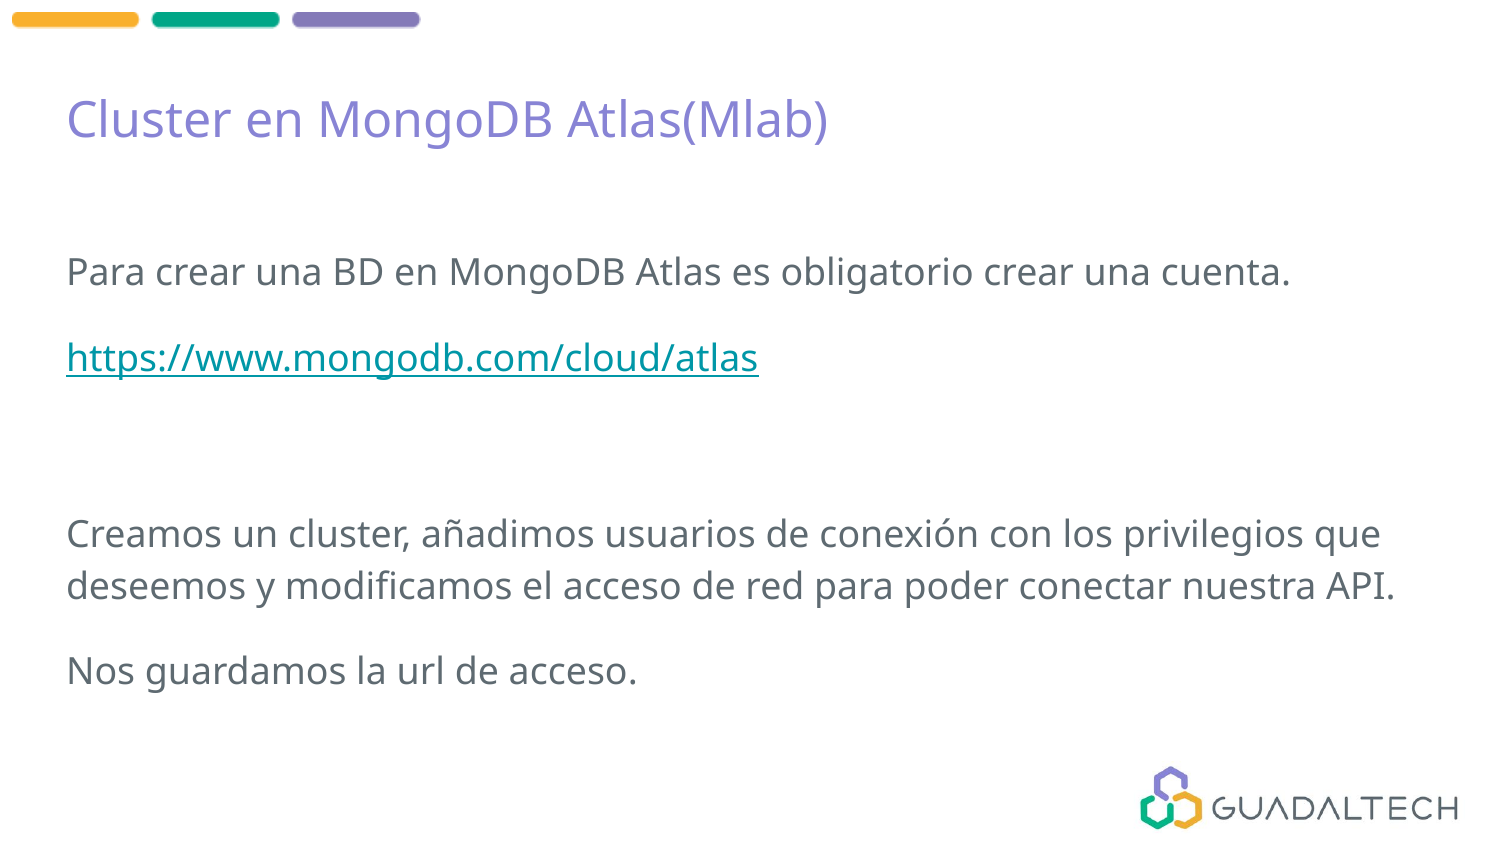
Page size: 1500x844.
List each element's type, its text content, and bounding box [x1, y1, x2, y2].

list Para crear una BD en MongoDB Atlas es obligatorio crear una cuenta. https://www.mongodb.com/cloud/atlas Creamos un cluster, añadimos usuarios de conexión con los privilegios que deseemos y modificamos el acceso de red para poder conectar nuestra API. Nos guardamos la url de acceso. [51, 226, 1449, 787]
picture [1124, 761, 1473, 834]
title Cluster en MongoDB Atlas(Mlab) [51, 72, 1449, 167]
picture [12, 12, 421, 29]
